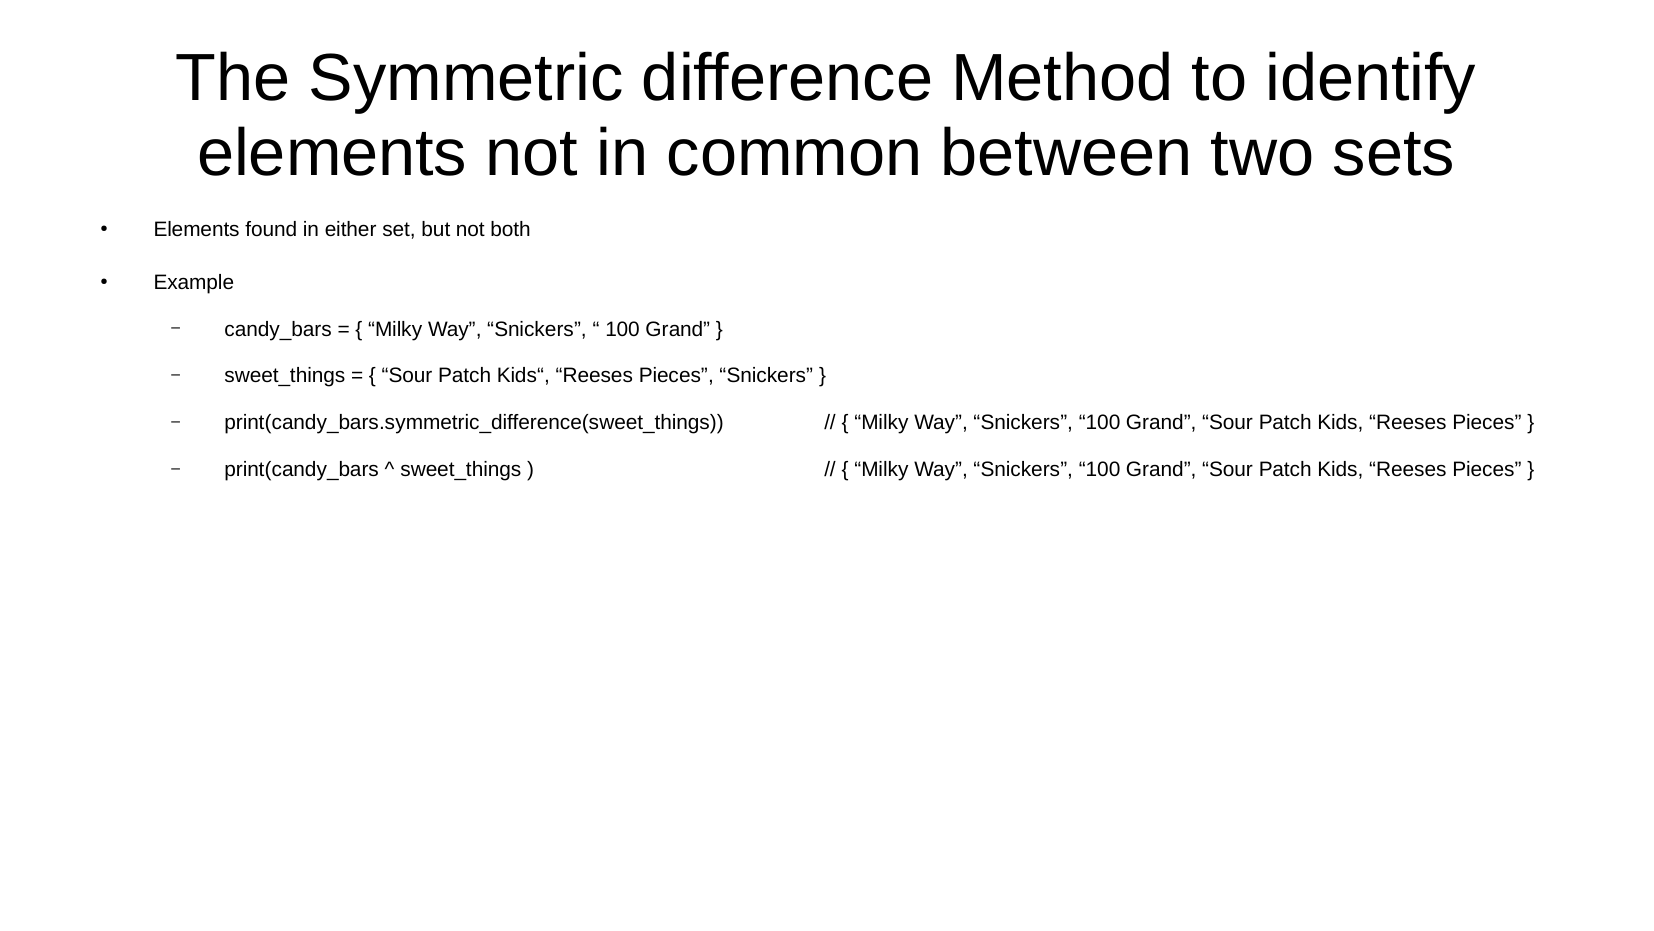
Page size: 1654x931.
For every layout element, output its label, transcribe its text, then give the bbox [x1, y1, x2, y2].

title The Symmetric difference Method to identify elements not in common between two sets [82, 37, 1571, 193]
list Elements found in either set, but not both Example candy_bars = { “Milky Way”, “Snickers”, “ 100 Grand” } sweet_things = { “Sour Patch Kids“, “Reeses Pieces”, “Snickers” } print(candy_bars.symmetric_difference(sweet_things)) // { “Milky Way”, “Snickers”, “100 Grand”, “Sour Patch Kids, “Reeses Pieces” } print(candy_bars ^ sweet_things ) // { “Milky Way”, “Snickers”, “100 Grand”, “Sour Patch Kids, “Reeses Pieces” } [82, 217, 1571, 758]
